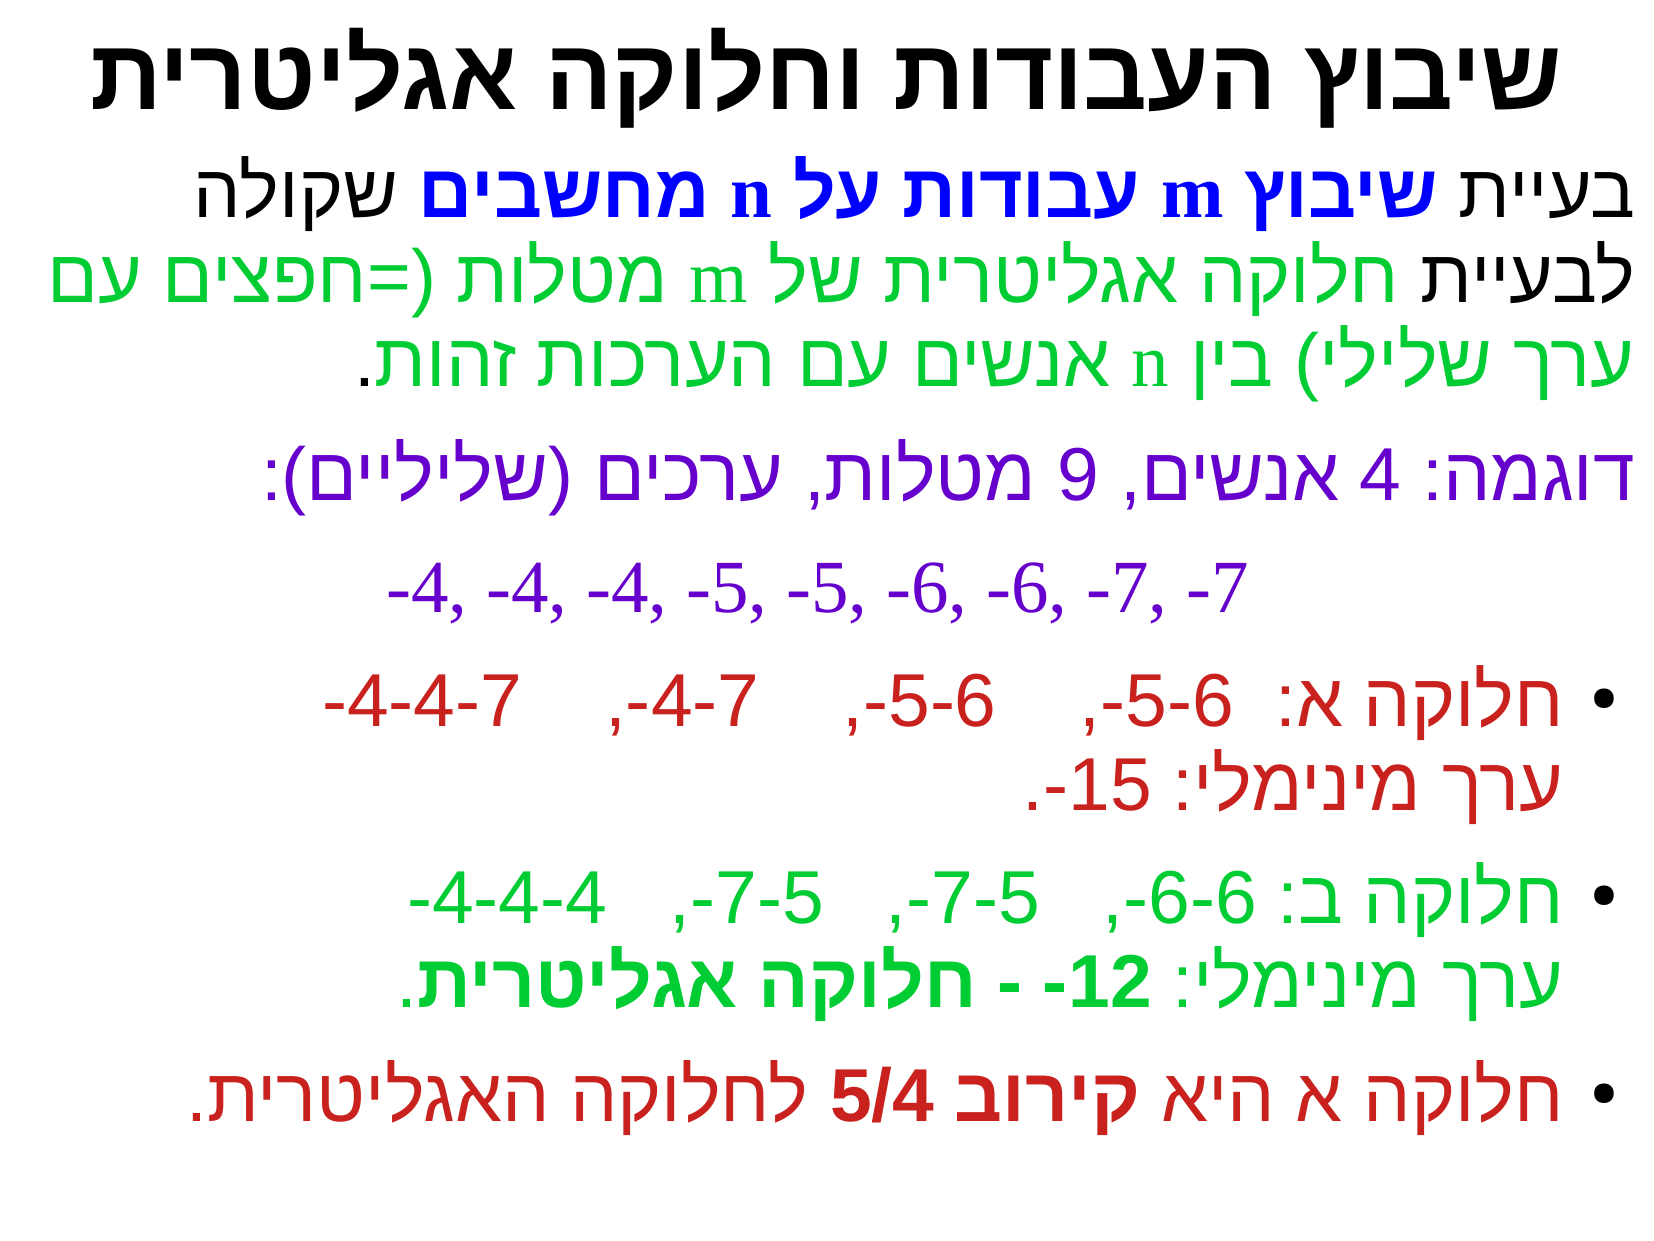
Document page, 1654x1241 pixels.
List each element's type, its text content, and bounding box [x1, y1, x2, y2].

title שיבוץ העבודות וחלוקה אגליטרית [0, 0, 1654, 151]
list בעיית שיבוץ m עבודות על n מחשבים שקולה לבעיית חלוקה אגליטרית של m מטלות (=חפצים עם ערך שלילי) בין n אנשים עם הערכות זהות. דוגמה: 4 אנשים, 9 מטלות, ערכים (שליליים): -4, -4, -4, -5, -5, -6, -6, -7, -7 חלוקה א: 5-6-, 5-6-, 4-7-, 4-4-7- ערך מינימלי: 15-. חלוקה ב: 6-6-, 7-5-, 7-5-, 4-4-4- ערך מינימלי: 12- - חלוקה אגליטרית. חלוקה א היא קירוב 5/4 לחלוקה האגליטרית. [0, 150, 1636, 1216]
